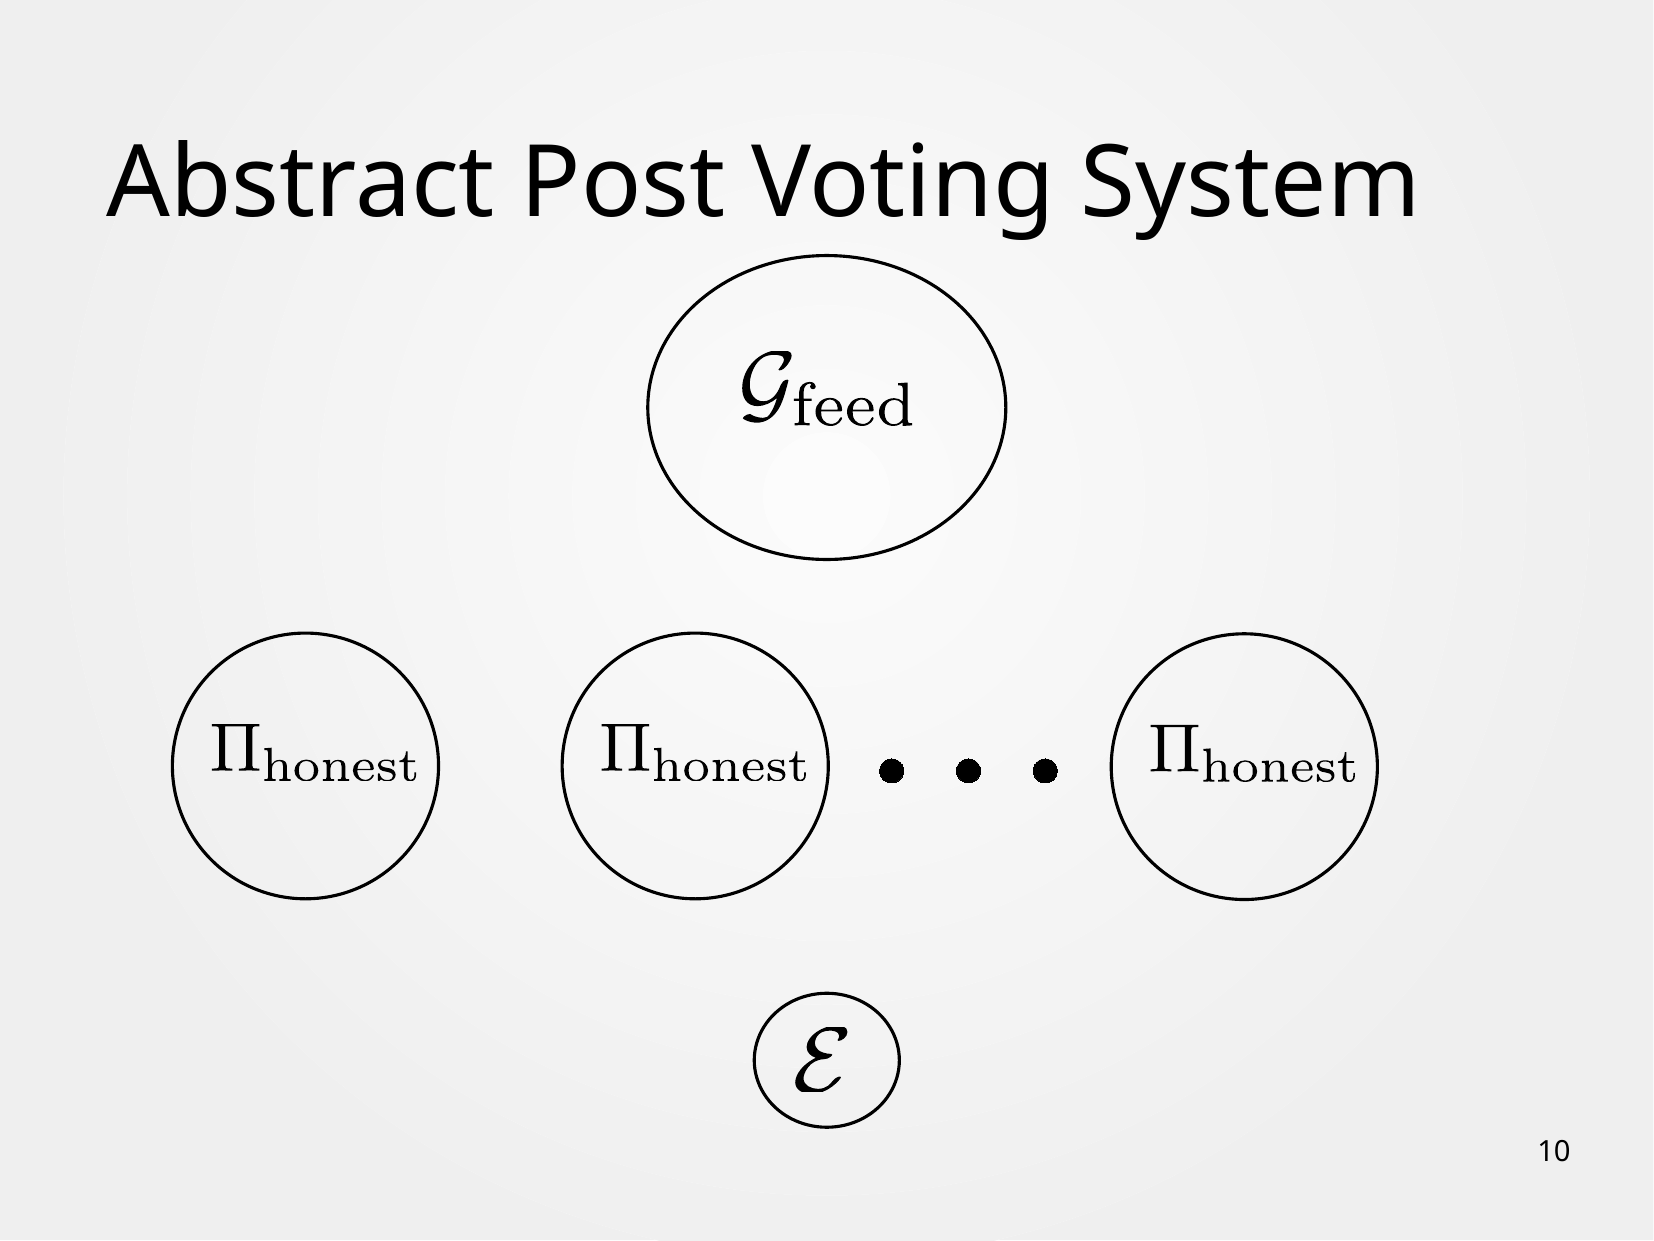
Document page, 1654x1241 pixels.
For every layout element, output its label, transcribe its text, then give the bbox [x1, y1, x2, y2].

text_box [647, 255, 1006, 560]
picture [1148, 724, 1359, 782]
picture [209, 723, 420, 781]
text_box [562, 633, 829, 899]
text_box [754, 993, 900, 1128]
text_box [879, 758, 904, 783]
picture [738, 351, 916, 426]
text_box [956, 758, 981, 783]
picture [792, 1027, 853, 1092]
text_box [1111, 633, 1378, 900]
text_box [1033, 758, 1058, 783]
title Abstract Post Voting System [106, 124, 1586, 246]
text_box [172, 633, 439, 899]
picture [599, 723, 810, 781]
